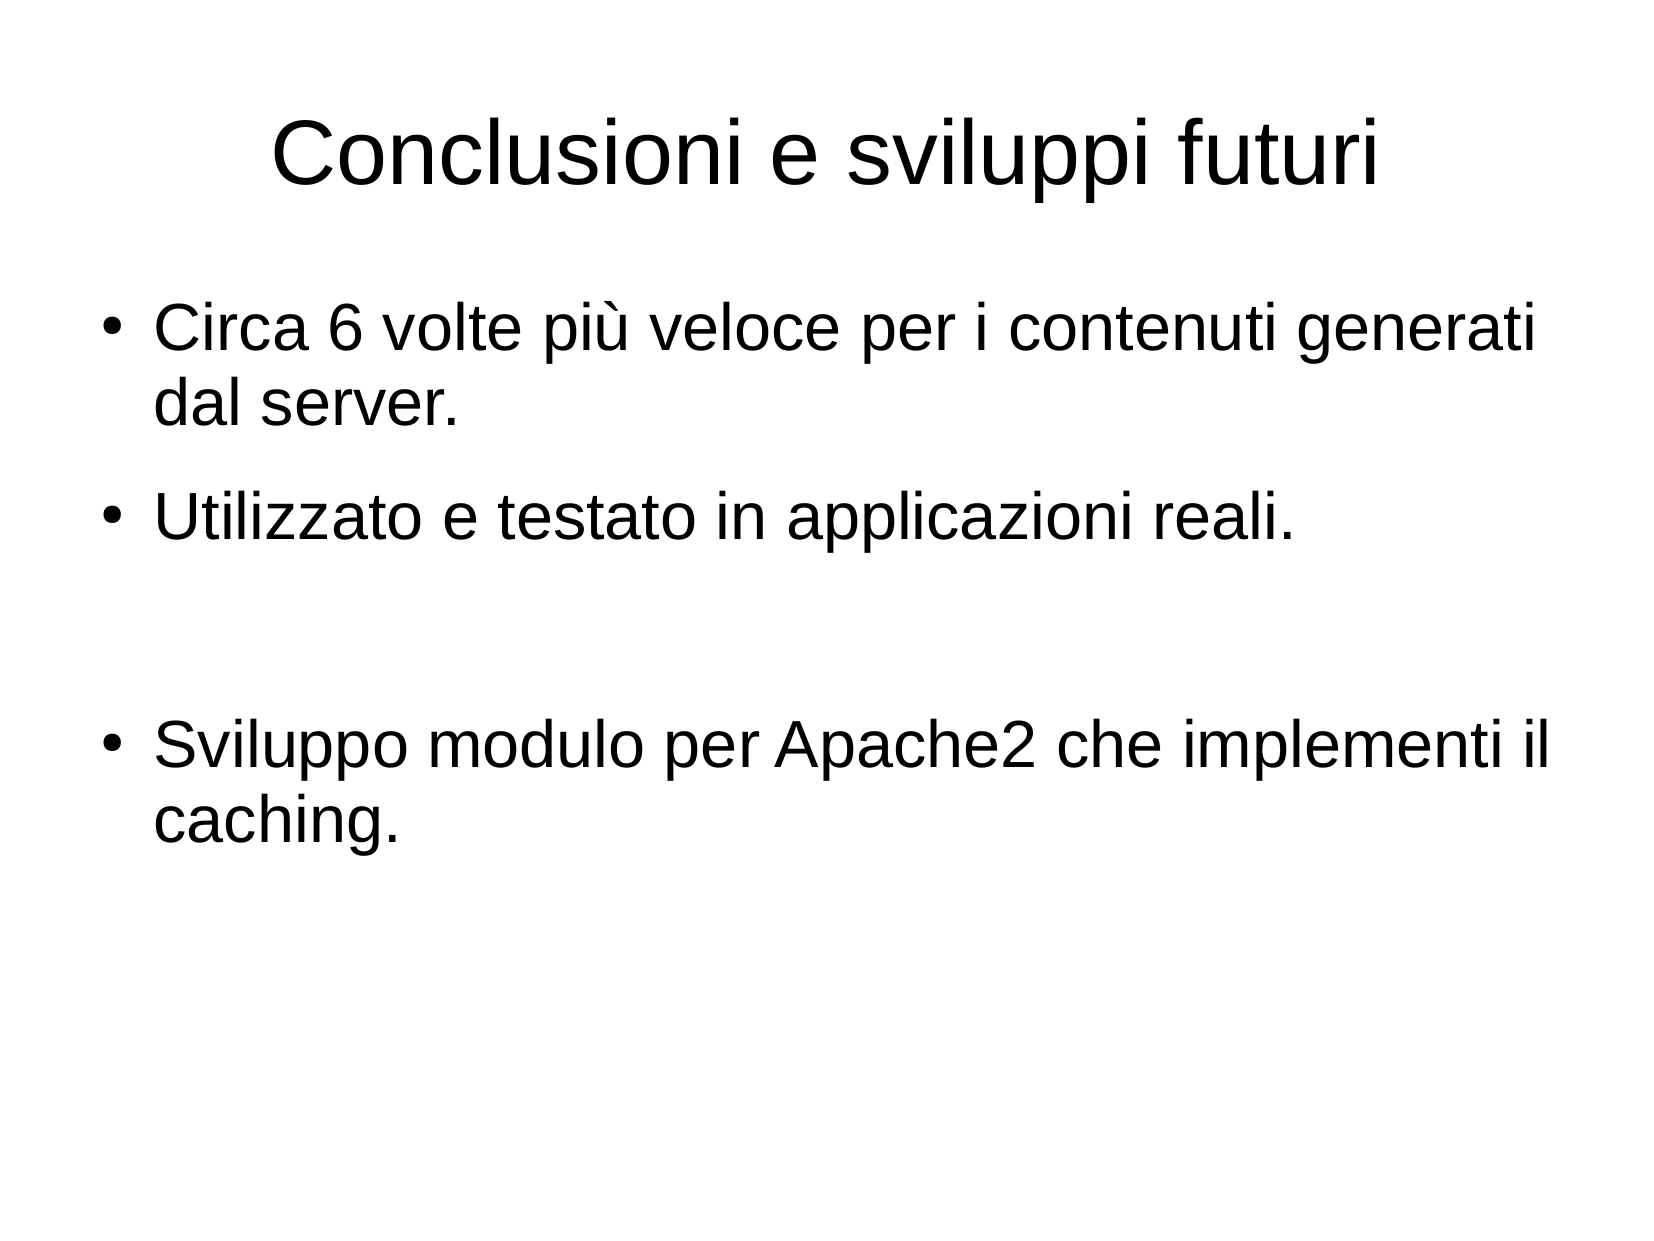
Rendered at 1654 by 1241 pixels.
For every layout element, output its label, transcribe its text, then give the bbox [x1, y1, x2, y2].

title Conclusioni e sviluppi futuri [82, 49, 1571, 257]
list Circa 6 volte più veloce per i contenuti generati dal server. Utilizzato e testato in applicazioni reali. Sviluppo modulo per Apache2 che implementi il caching. [82, 290, 1571, 1109]
